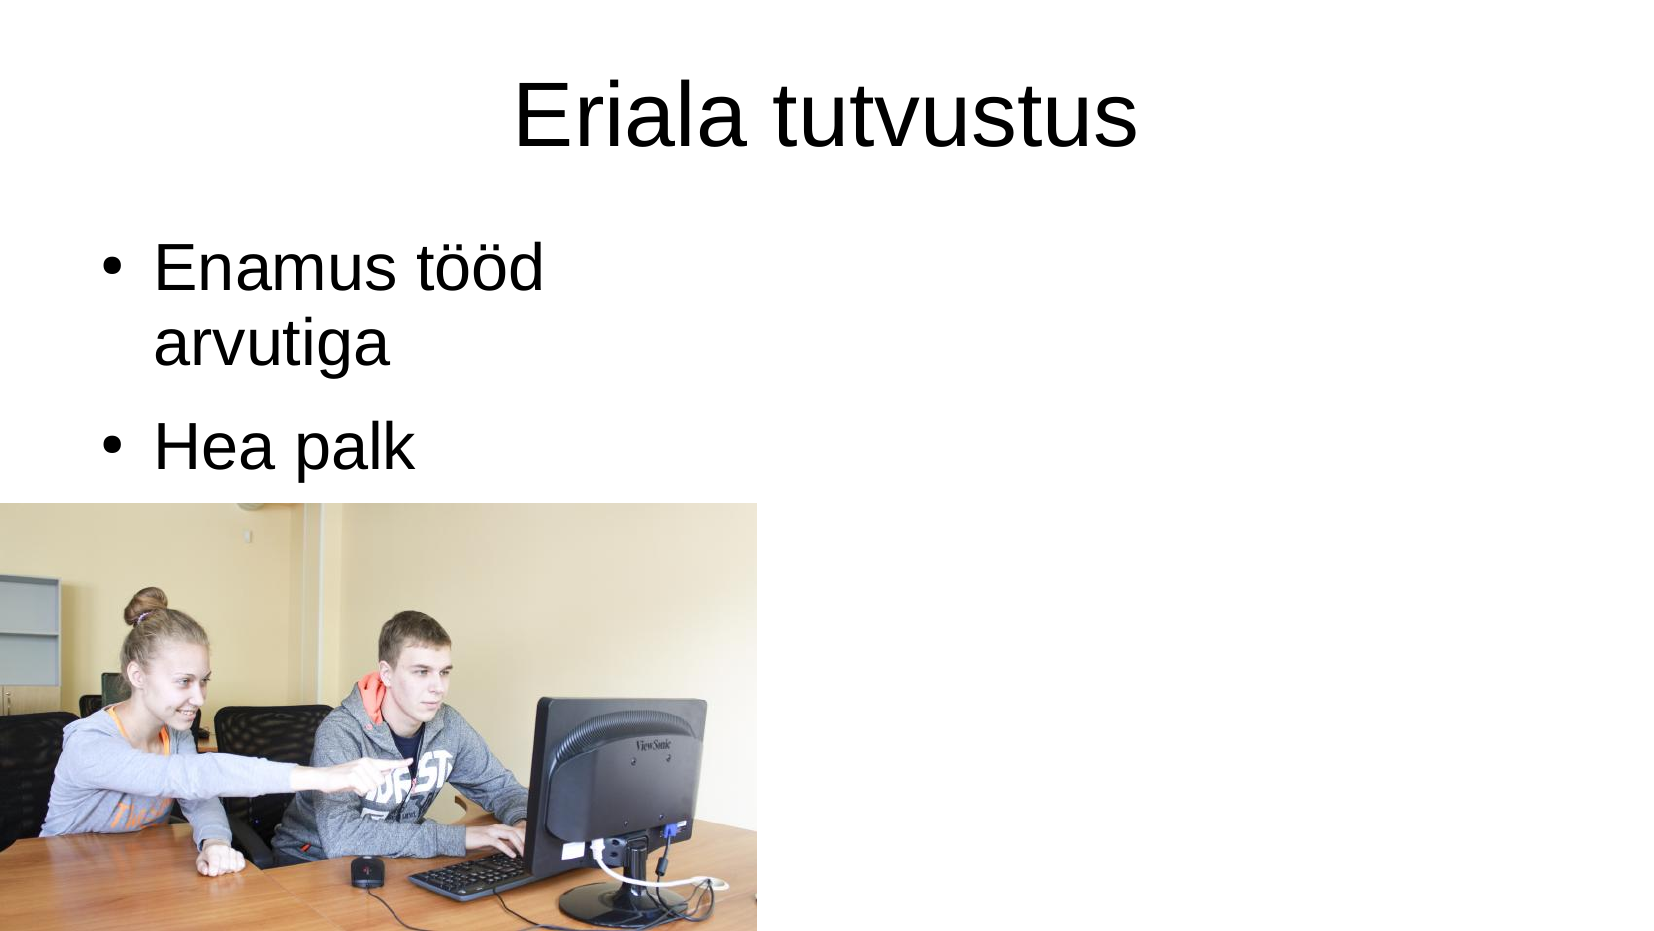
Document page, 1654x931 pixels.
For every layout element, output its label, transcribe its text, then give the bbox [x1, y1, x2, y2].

title Eriala tutvustus [82, 37, 1571, 193]
list Enamus tööd arvutiga Hea palk [82, 230, 761, 770]
picture [0, 503, 757, 931]
